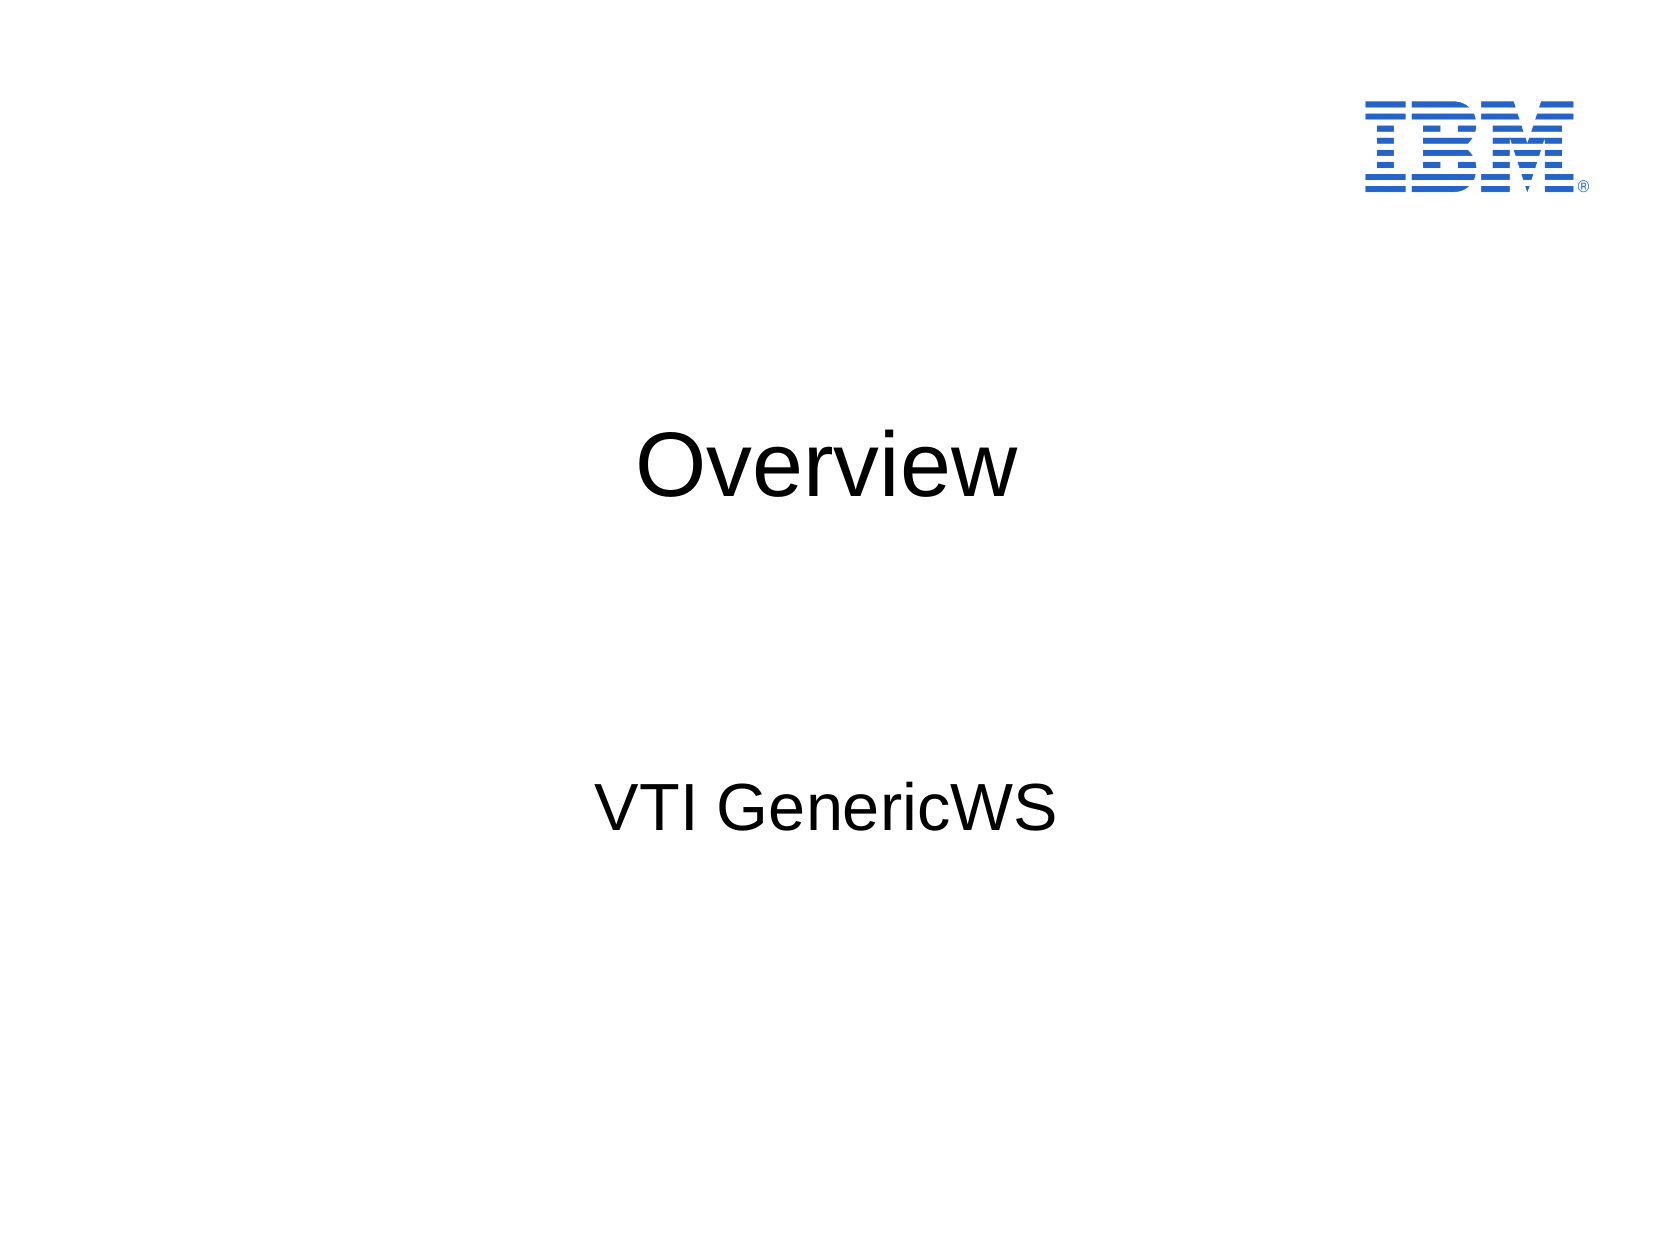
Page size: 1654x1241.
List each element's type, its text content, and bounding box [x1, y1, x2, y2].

subtitle VTI GenericWS [247, 649, 1407, 966]
picture [1358, 86, 1595, 207]
title Overview [122, 331, 1531, 598]
